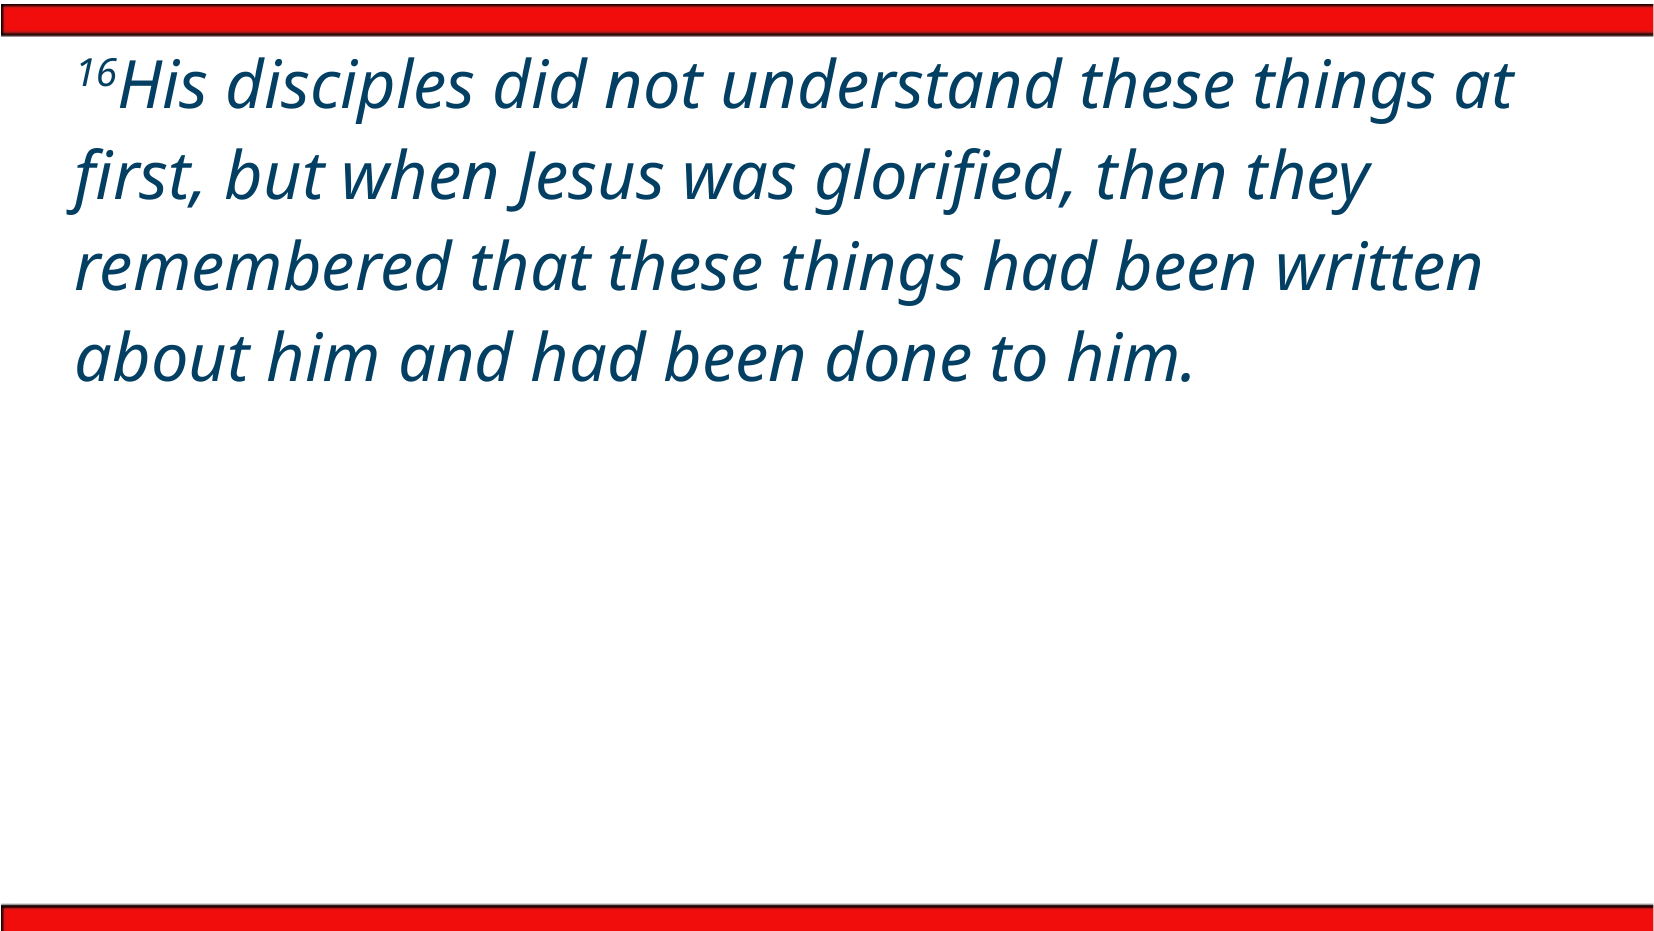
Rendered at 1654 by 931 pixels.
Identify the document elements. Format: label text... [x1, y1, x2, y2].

text_box 16His disciples did not understand these things at first, but when Jesus was glorified, then they remembered that these things had been written about him and had been done to him. [60, 30, 1591, 400]
picture [1, 4, 1654, 931]
